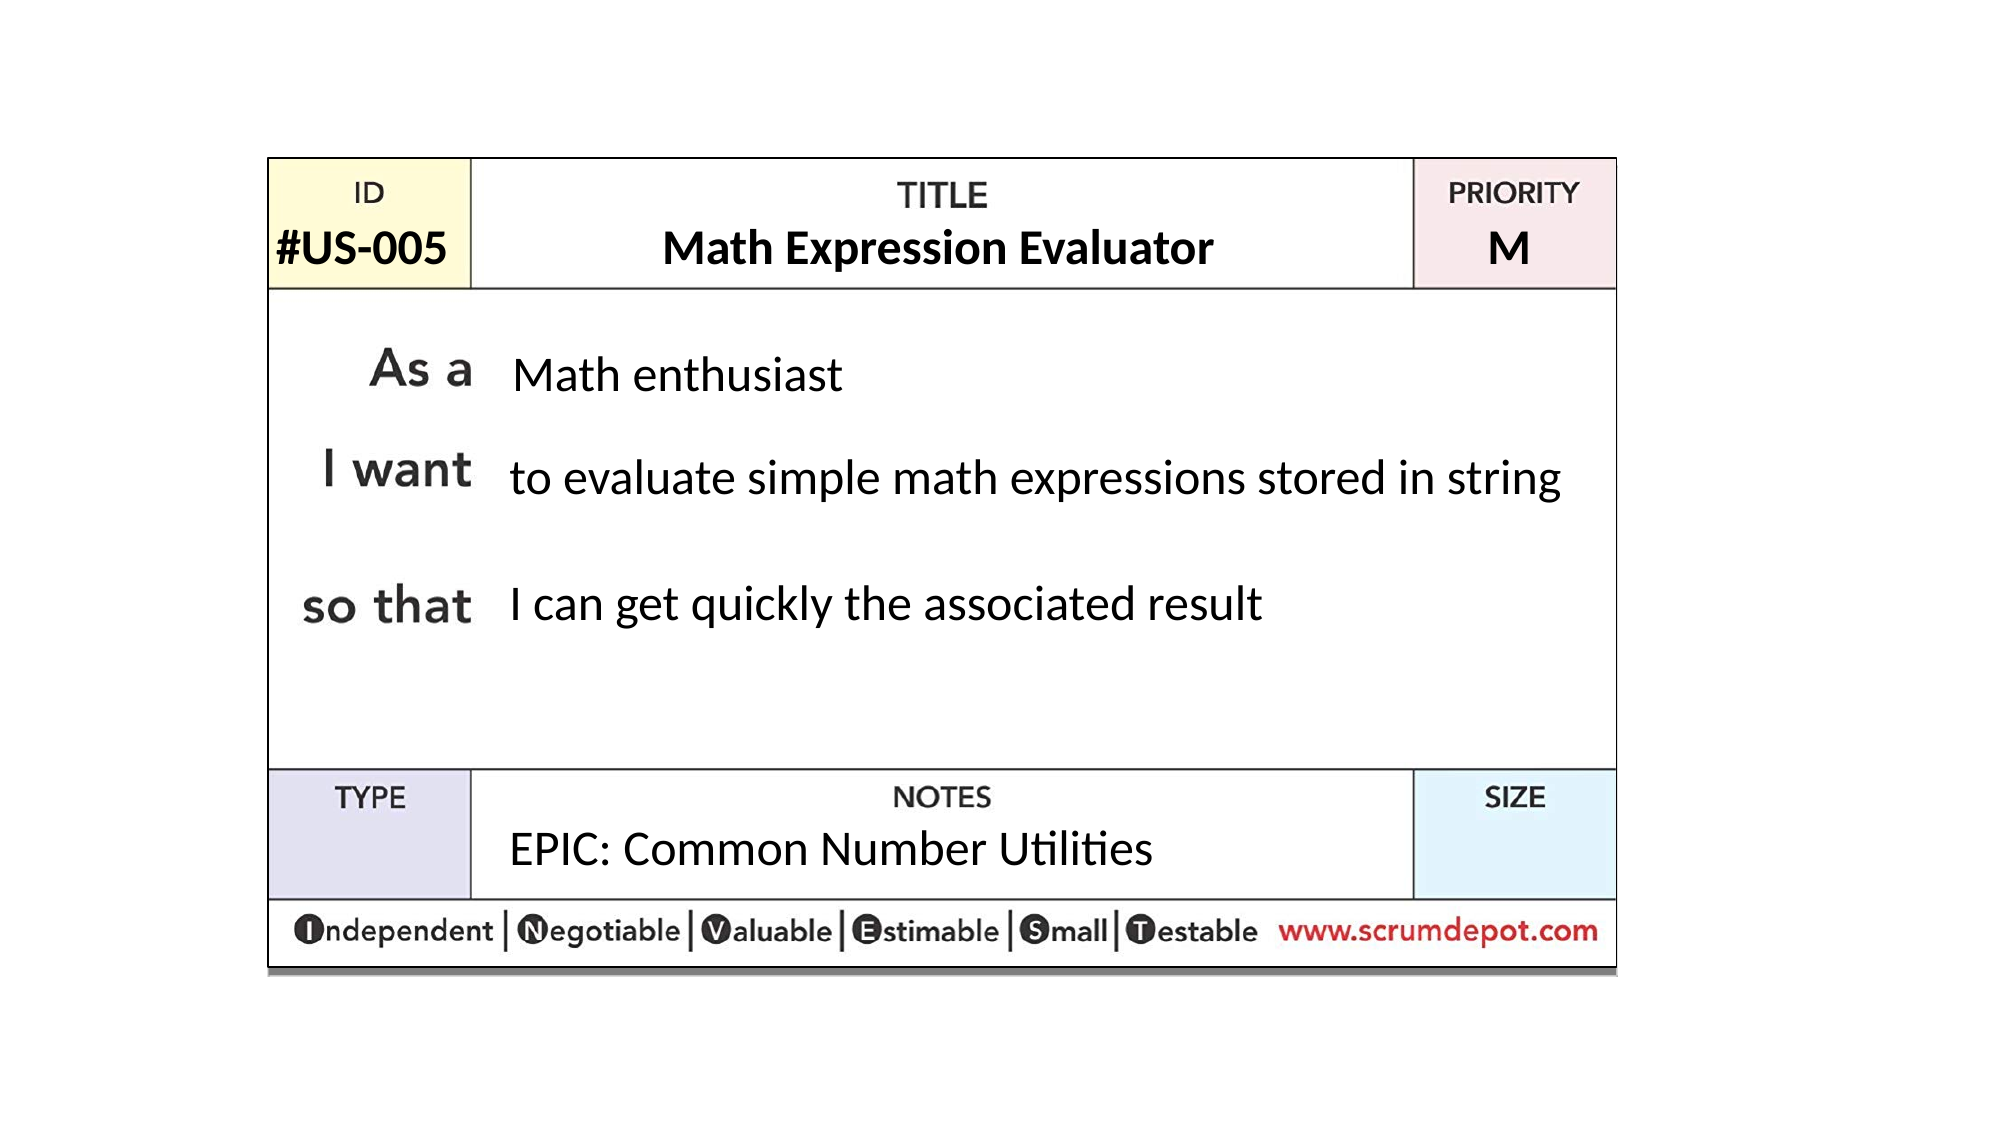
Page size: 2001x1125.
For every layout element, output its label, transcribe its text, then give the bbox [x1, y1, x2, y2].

picture [268, 158, 1616, 967]
text_box EPIC: Common Number Utilities [494, 807, 1176, 884]
text_box to evaluate simple math expressions stored in string [494, 436, 1587, 513]
text_box Math Expression Evaluator [473, 207, 1404, 284]
text_box I can get quickly the associated result [494, 562, 1310, 639]
text_box M [1472, 207, 1547, 284]
text_box Math enthusiast [497, 333, 862, 410]
text_box #US-005 [261, 207, 466, 284]
